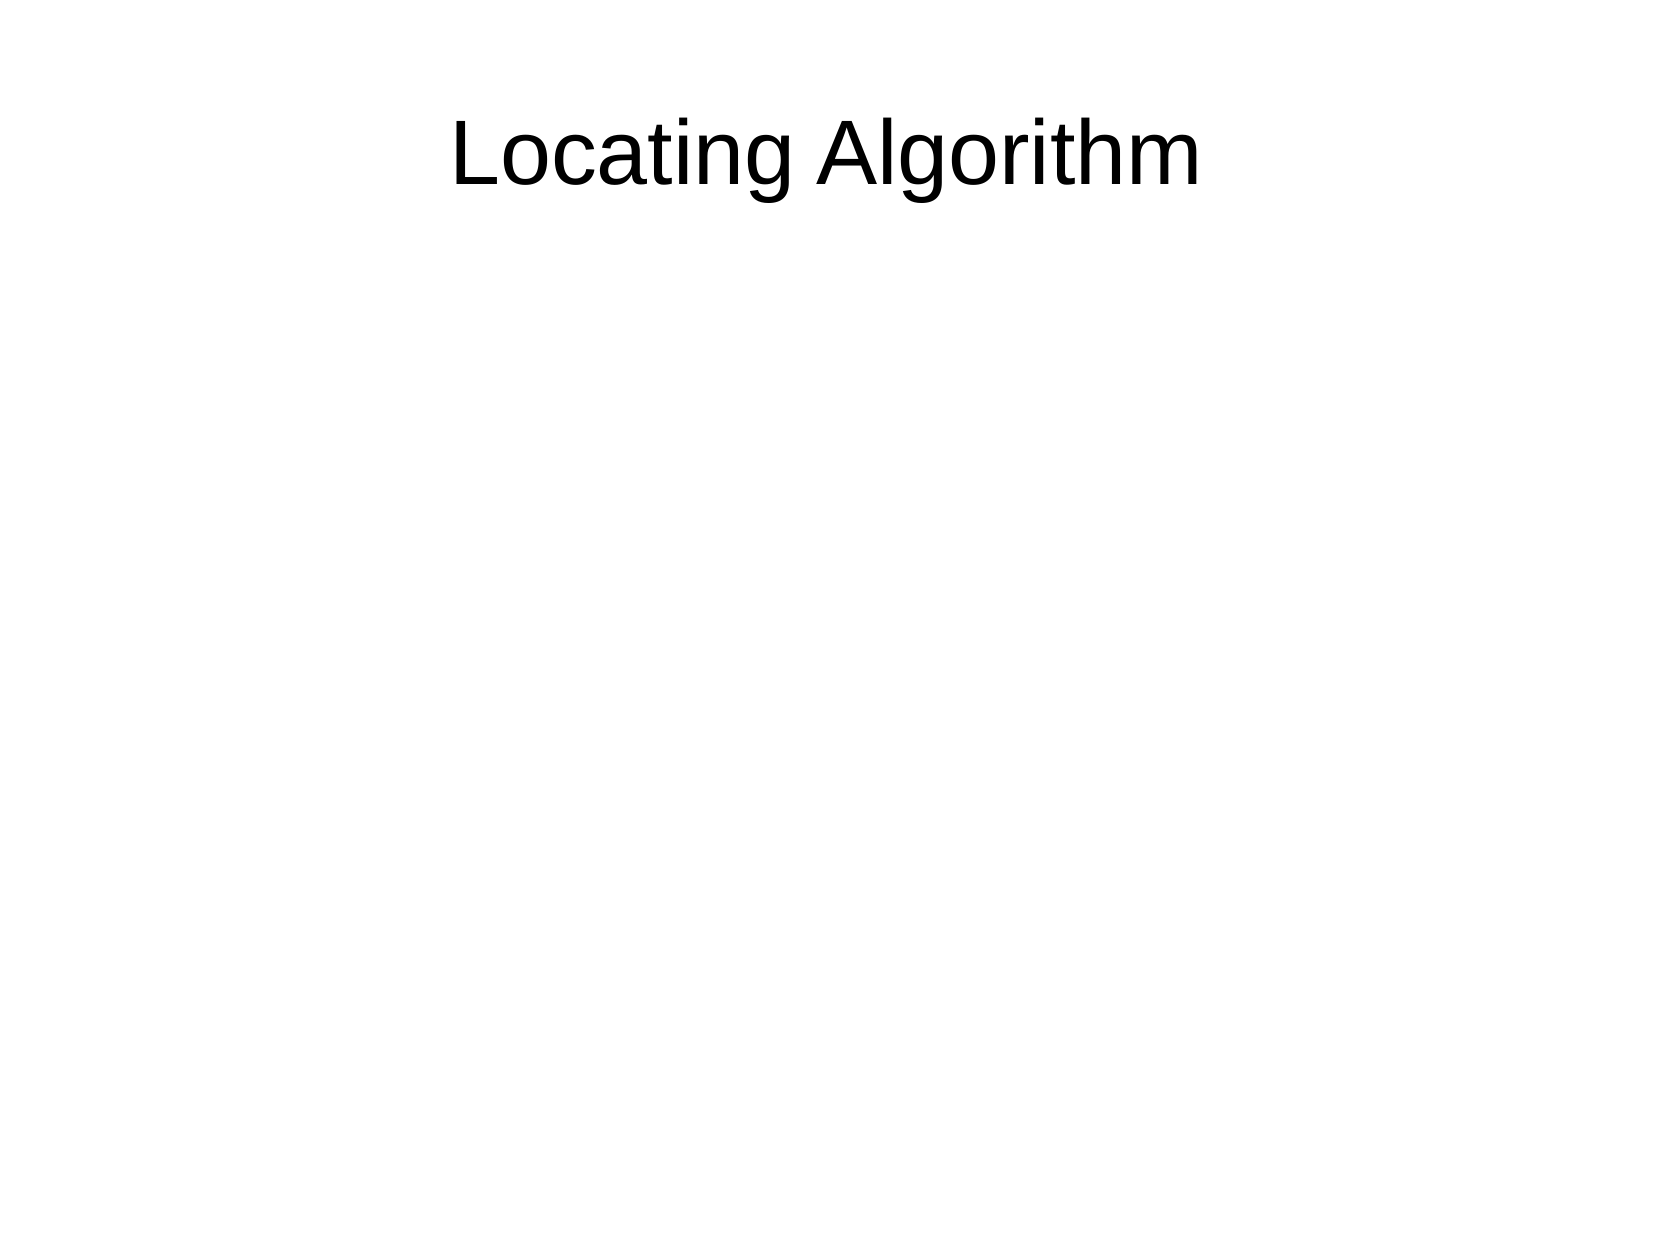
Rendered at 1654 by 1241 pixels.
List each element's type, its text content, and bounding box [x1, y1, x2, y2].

title Locating Algorithm [82, 49, 1571, 257]
